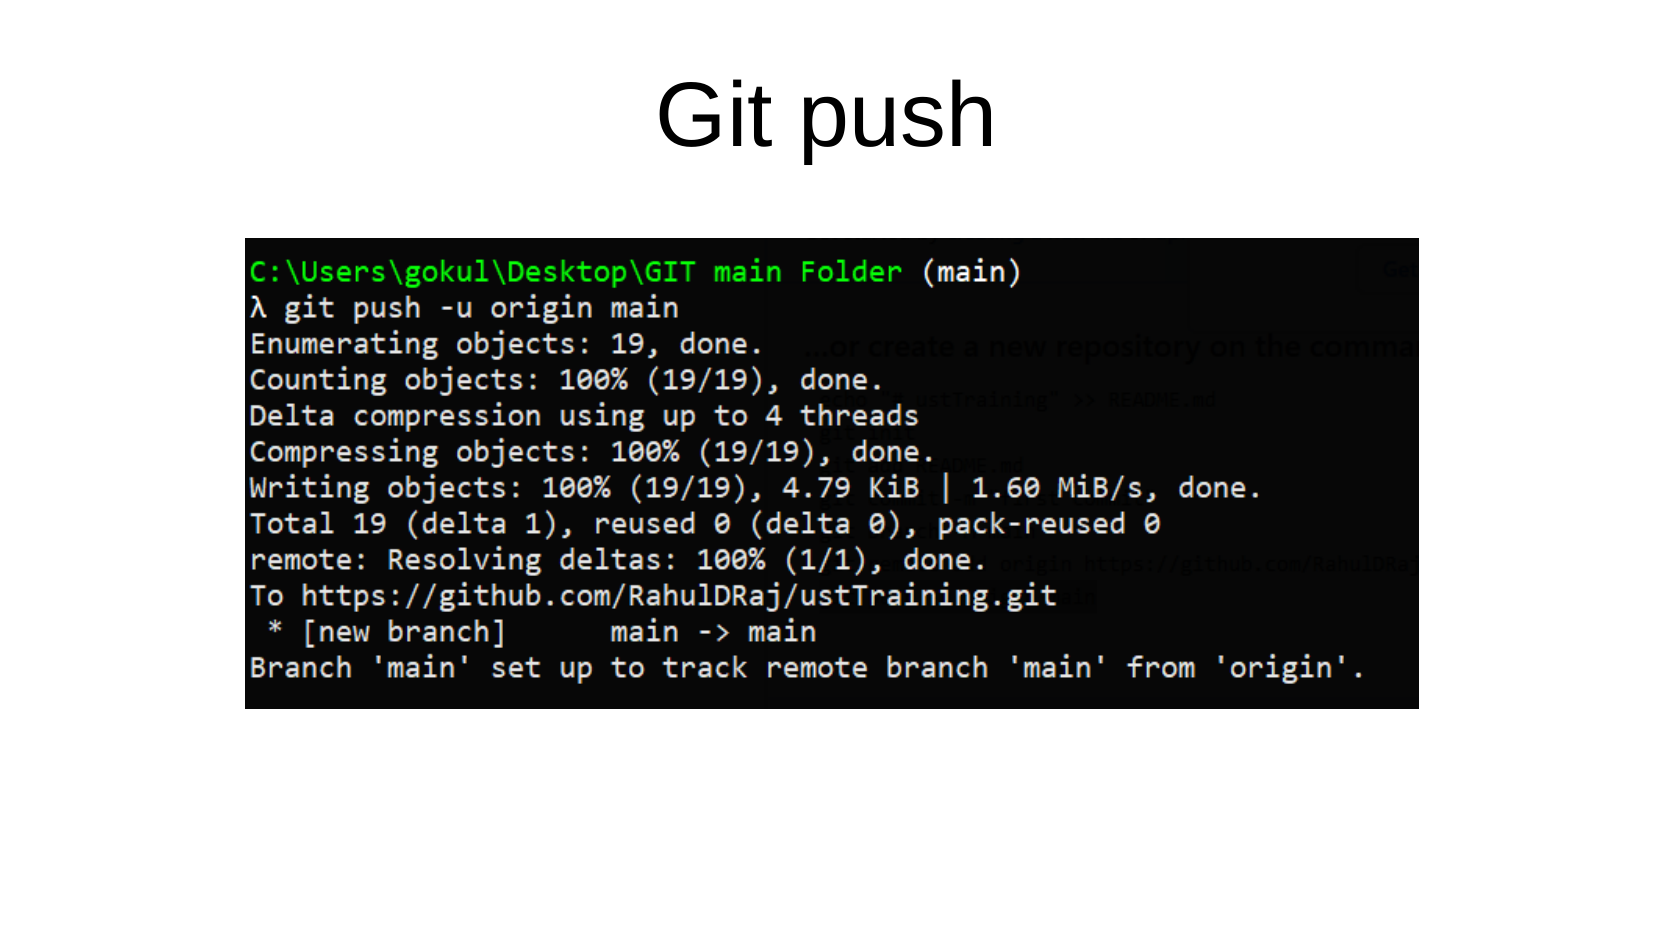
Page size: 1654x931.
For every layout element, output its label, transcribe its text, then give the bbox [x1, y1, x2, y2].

title Git push [82, 37, 1571, 193]
picture [245, 238, 1419, 709]
